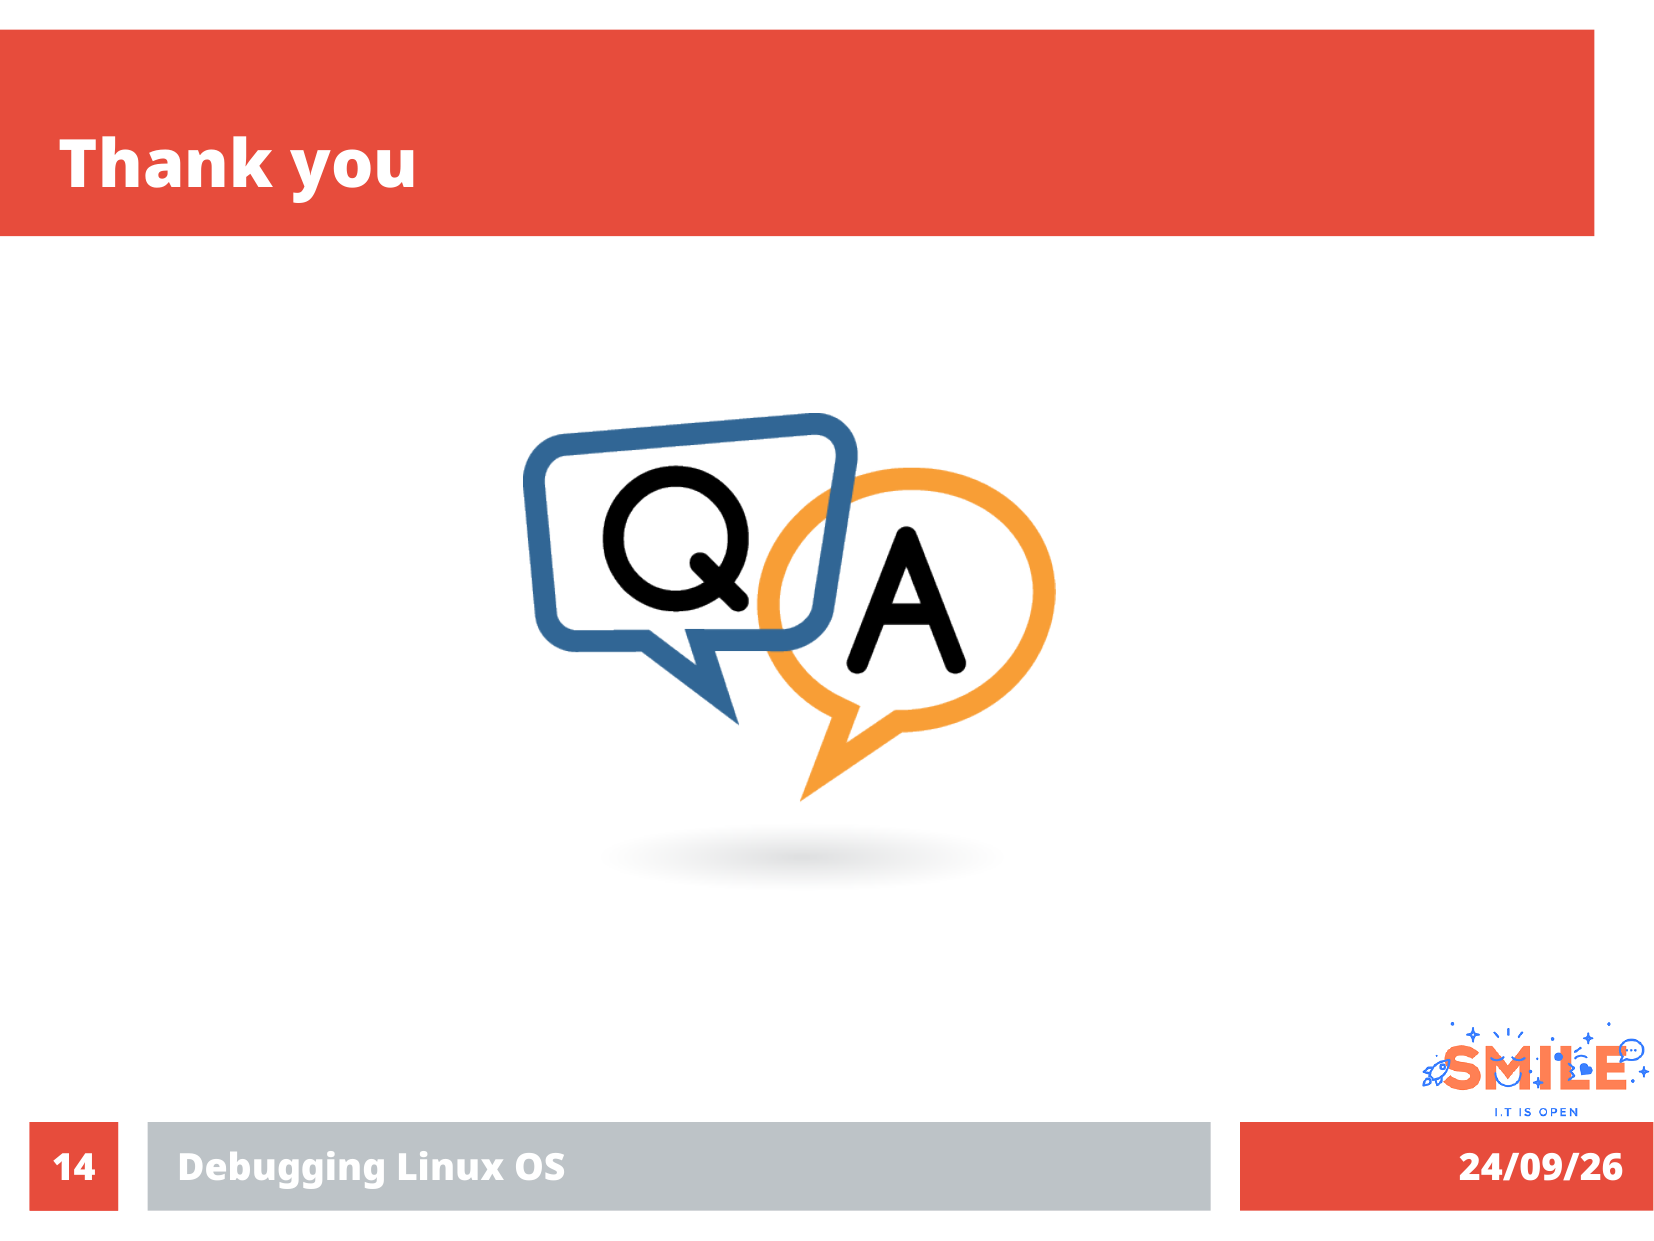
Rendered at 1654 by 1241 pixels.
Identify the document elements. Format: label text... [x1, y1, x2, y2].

title Thank you [59, 59, 1595, 207]
picture [523, 413, 1056, 892]
picture [1417, 1019, 1653, 1123]
